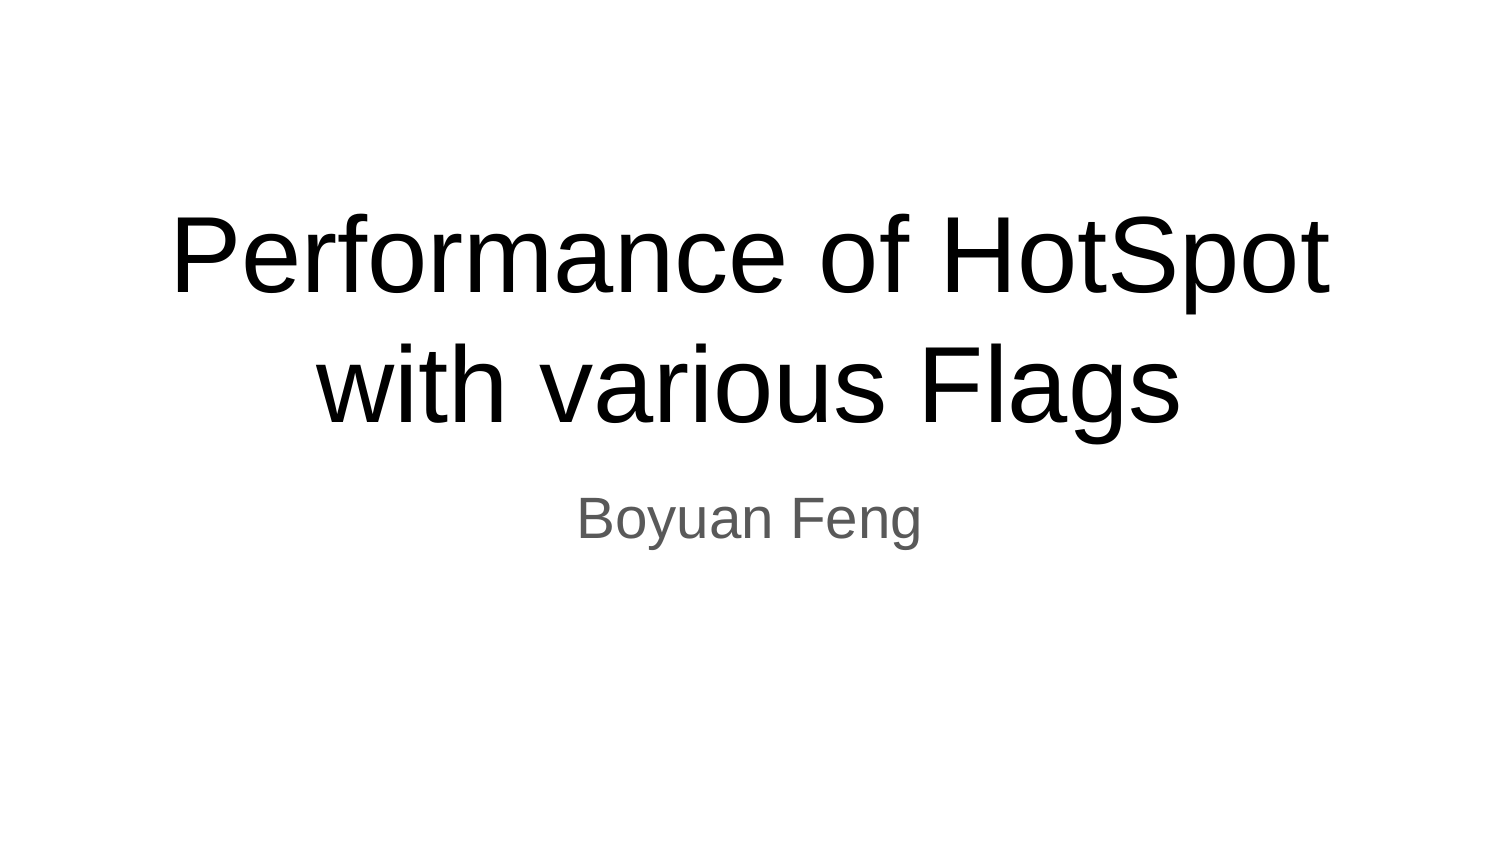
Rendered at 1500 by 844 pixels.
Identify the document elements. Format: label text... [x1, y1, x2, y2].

title Performance of HotSpot with various Flags [51, 122, 1449, 459]
subtitle Boyuan Feng [51, 464, 1449, 595]
